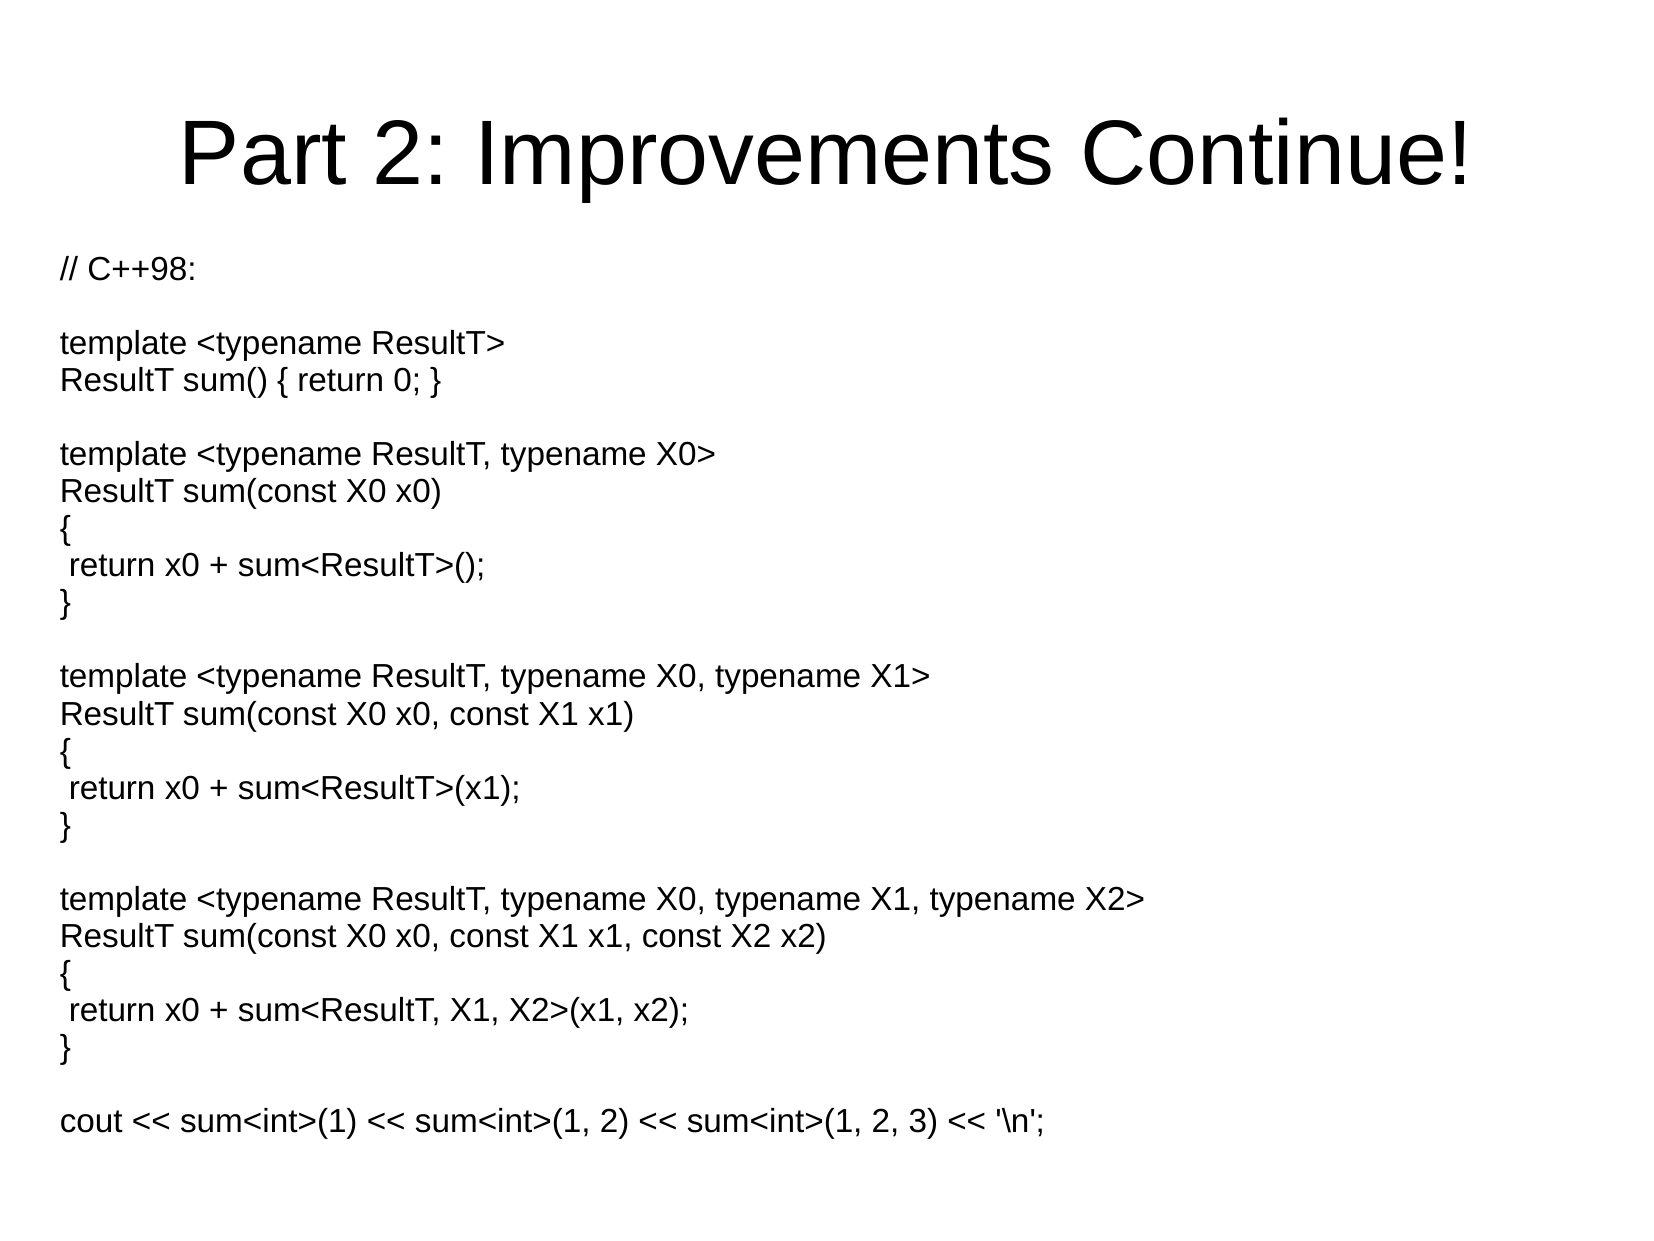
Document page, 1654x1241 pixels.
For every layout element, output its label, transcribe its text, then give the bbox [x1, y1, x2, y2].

title Part 2: Improvements Continue! [82, 49, 1571, 257]
text_box // C++98: template <typename ResultT> ResultT sum() { return 0; } template <typename ResultT, typename X0> ResultT sum(const X0 x0) { return x0 + sum<ResultT>(); } template <typename ResultT, typename X0, typename X1> ResultT sum(const X0 x0, const X1 x1) { return x0 + sum<ResultT>(x1); } template <typename ResultT, typename X0, typename X1, typename X2> ResultT sum(const X0 x0, const X1 x1, const X2 x2) { return x0 + sum<ResultT, X1, X2>(x1, x2); } cout << sum<int>(1) << sum<int>(1, 2) << sum<int>(1, 2, 3) << '\n'; [45, 243, 1161, 1231]
